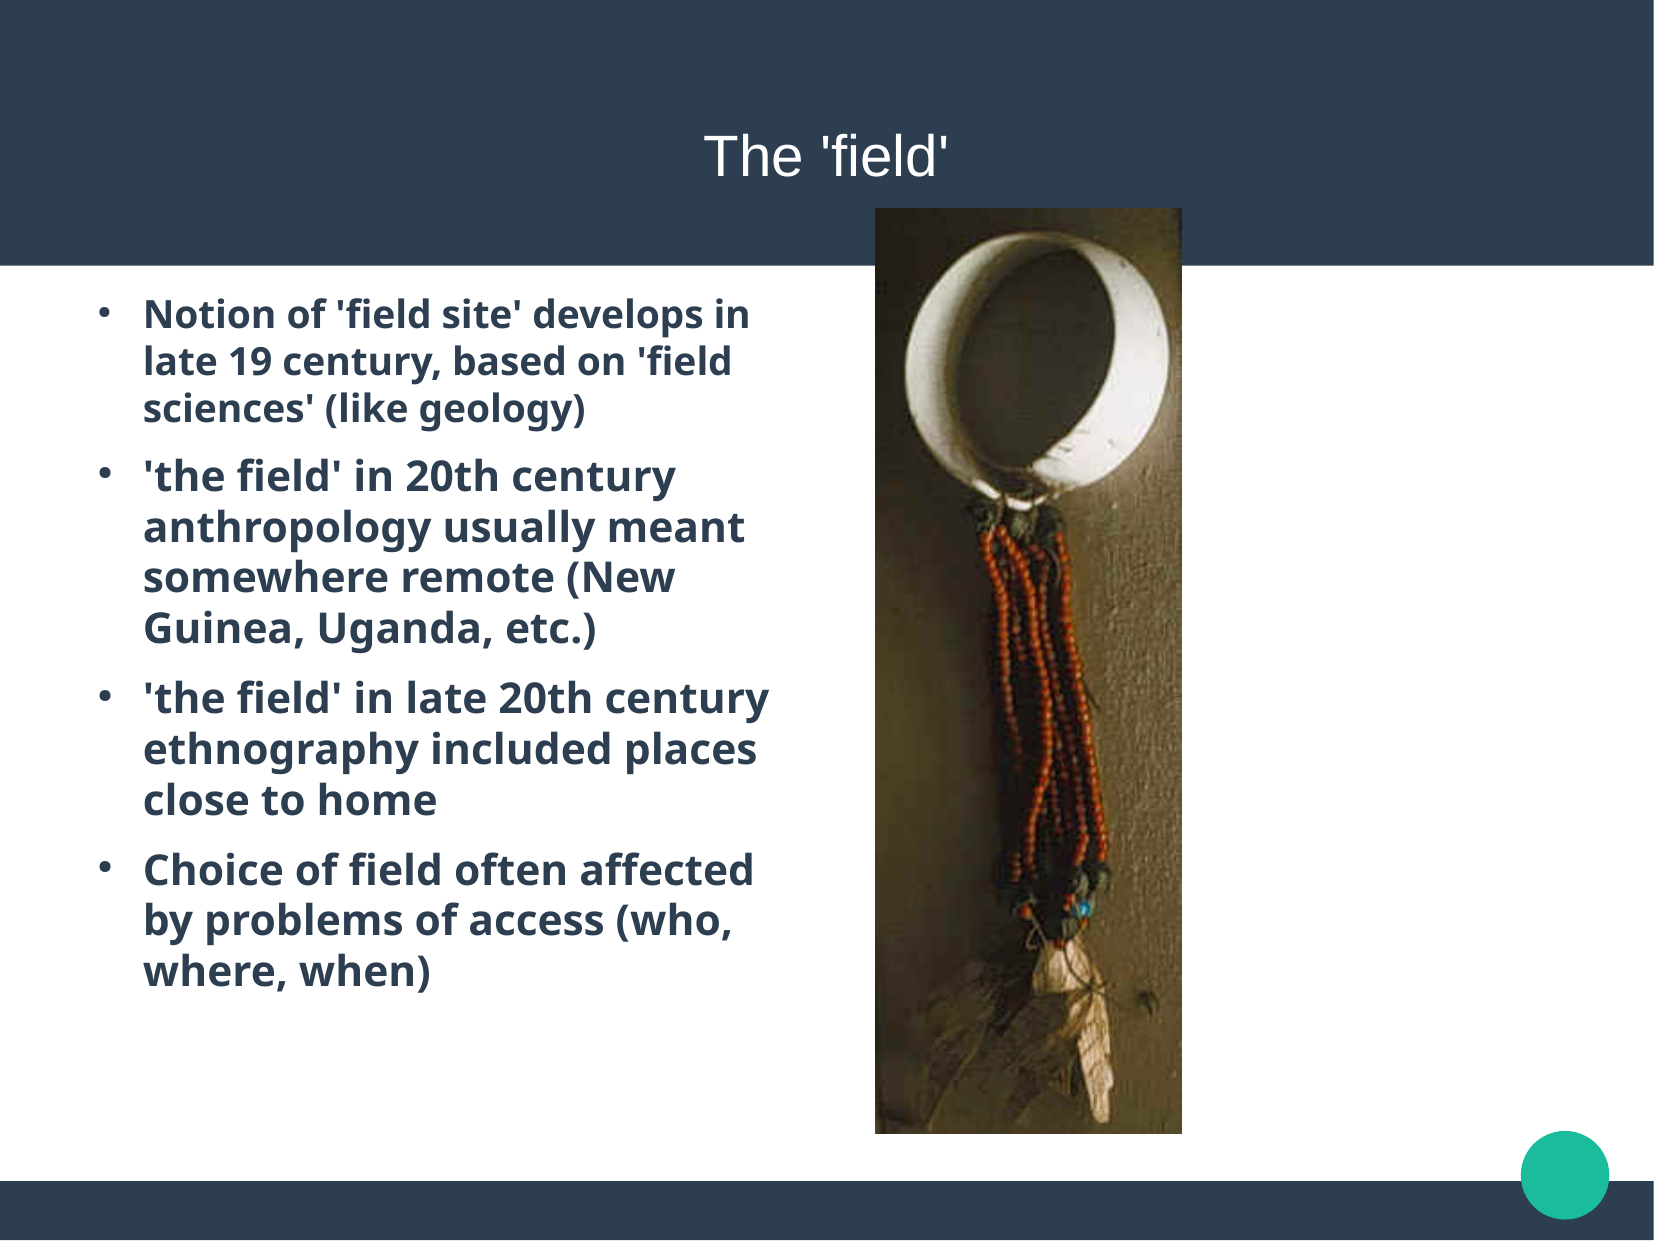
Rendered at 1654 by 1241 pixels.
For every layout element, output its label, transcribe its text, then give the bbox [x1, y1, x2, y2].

list Notion of 'field site' develops in late 19 century, based on 'field sciences' (like geology) 'the field' in 20th century anthropology usually meant somewhere remote (New Guinea, Uganda, etc.) 'the field' in late 20th century ethnography included places close to home Choice of field often affected by problems of access (who, where, when) [82, 290, 809, 1010]
picture [875, 208, 1182, 1134]
title The 'field' [82, 41, 1571, 264]
